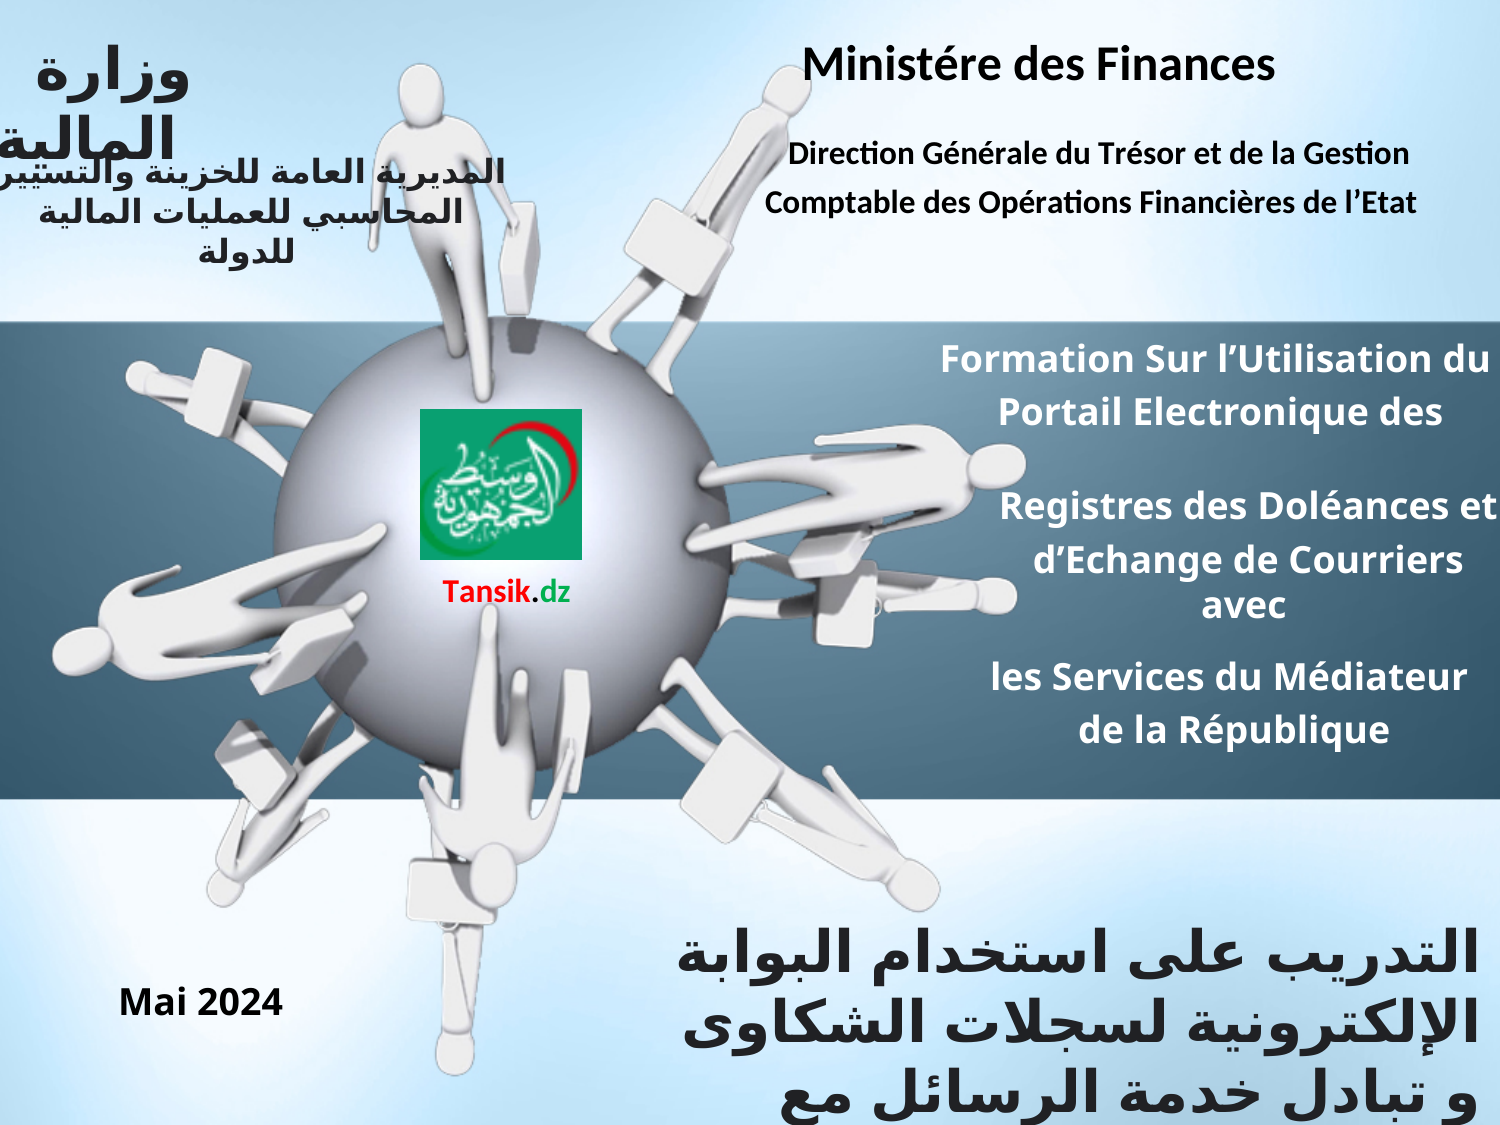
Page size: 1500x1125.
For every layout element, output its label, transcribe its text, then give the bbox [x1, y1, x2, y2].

text_box Registres des Doléances et d’Echange de Courriers avec [983, 474, 1500, 588]
text_box Direction Générale du Trésor et de la Gestion Comptable des Opérations Financières de l’Etat [750, 124, 1500, 200]
text_box Tansik.dz [427, 561, 589, 637]
text_box التدريب على استخدام البوابة الإلكترونية لسجلات الشكاوى و تبادل خدمة الرسائل مع وسيط الجمهورية. [648, 906, 1500, 1125]
text_box les Services du Médiateur de la République [968, 645, 1500, 766]
text_box Ministére des Finances [786, 23, 1472, 110]
text_box وزارة المالية [0, 23, 331, 110]
text_box Formation Sur l’Utilisation du Portail Electronique des [897, 327, 1500, 440]
subtitle Mai 2024 [17, 970, 384, 1084]
text_box المديرية العامة للخزينة والتسيير المحاسبي للعمليات المالية للدولة [0, 142, 531, 229]
picture [420, 409, 582, 560]
